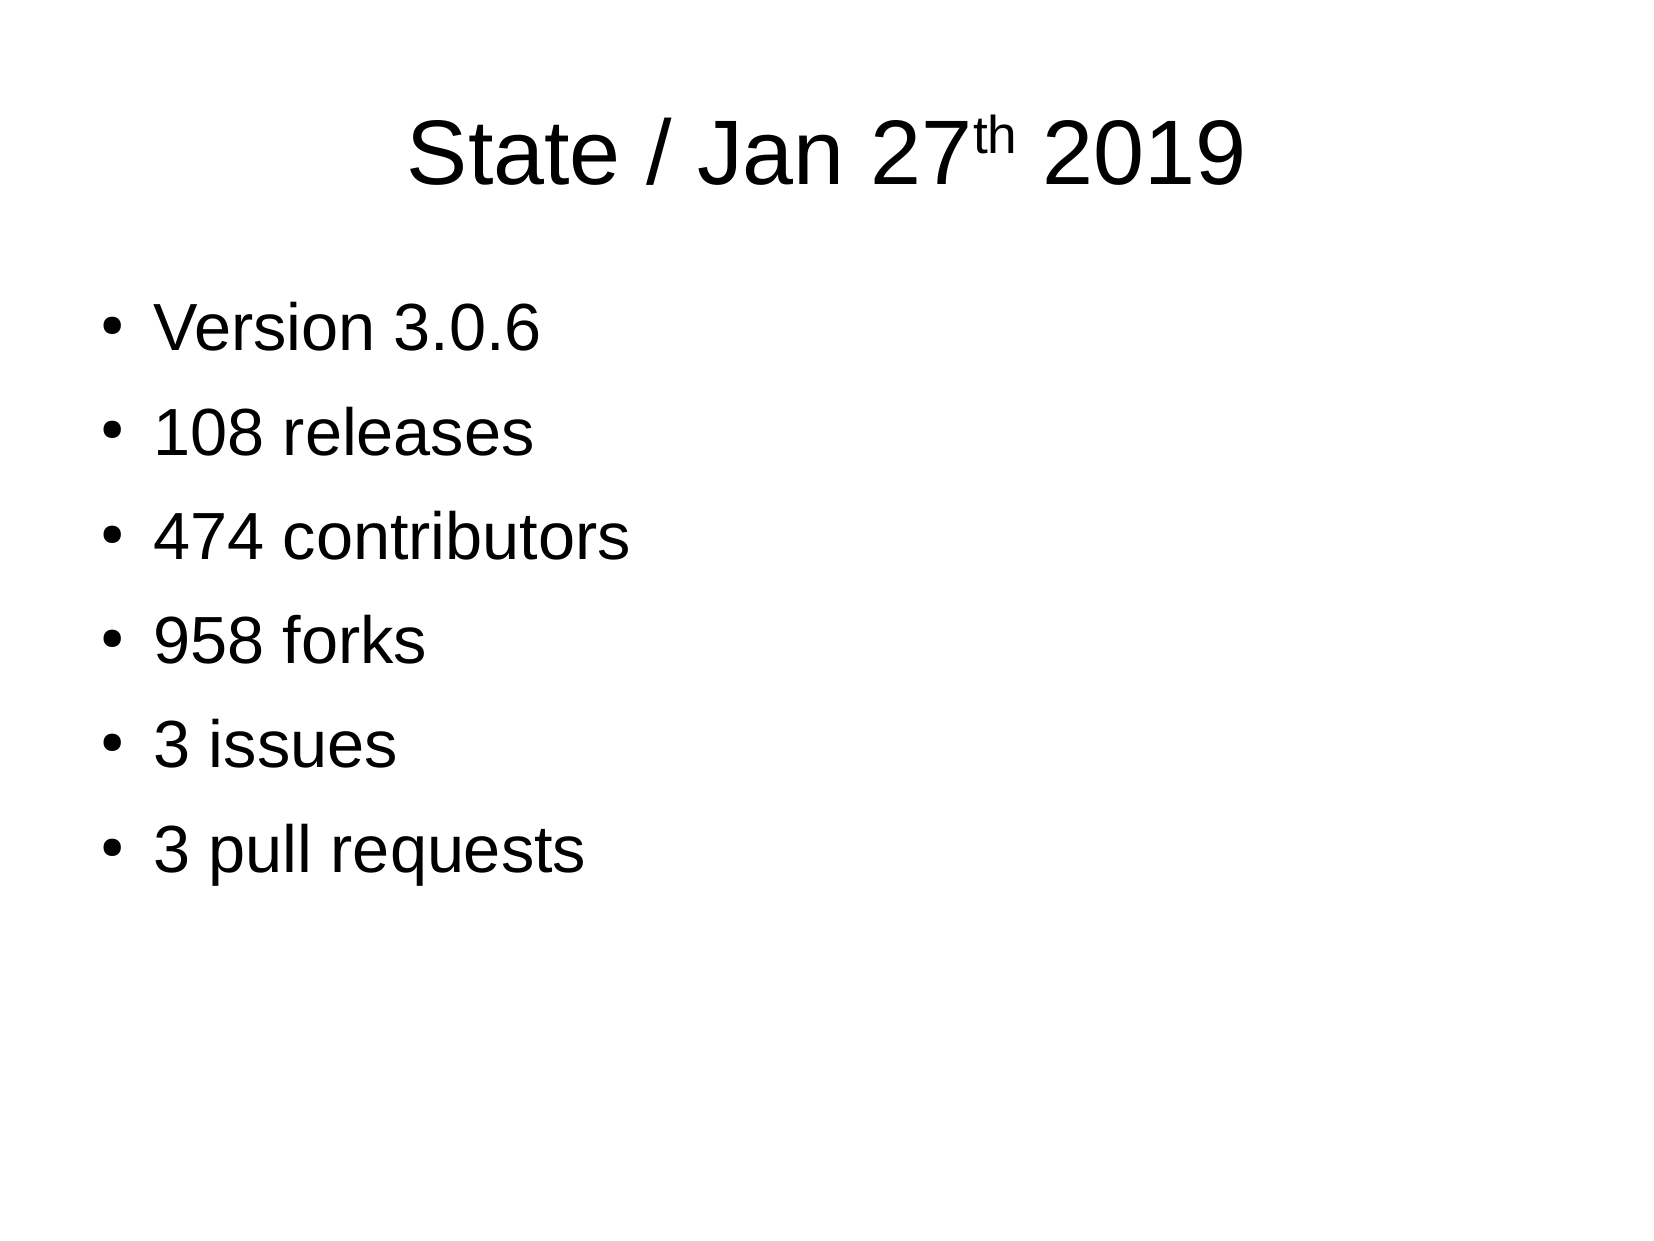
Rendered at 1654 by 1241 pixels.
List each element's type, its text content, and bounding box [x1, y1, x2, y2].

title State / Jan 27th 2019 [82, 49, 1571, 257]
list Version 3.0.6 108 releases 474 contributors 958 forks 3 issues 3 pull requests [82, 290, 1571, 1010]
